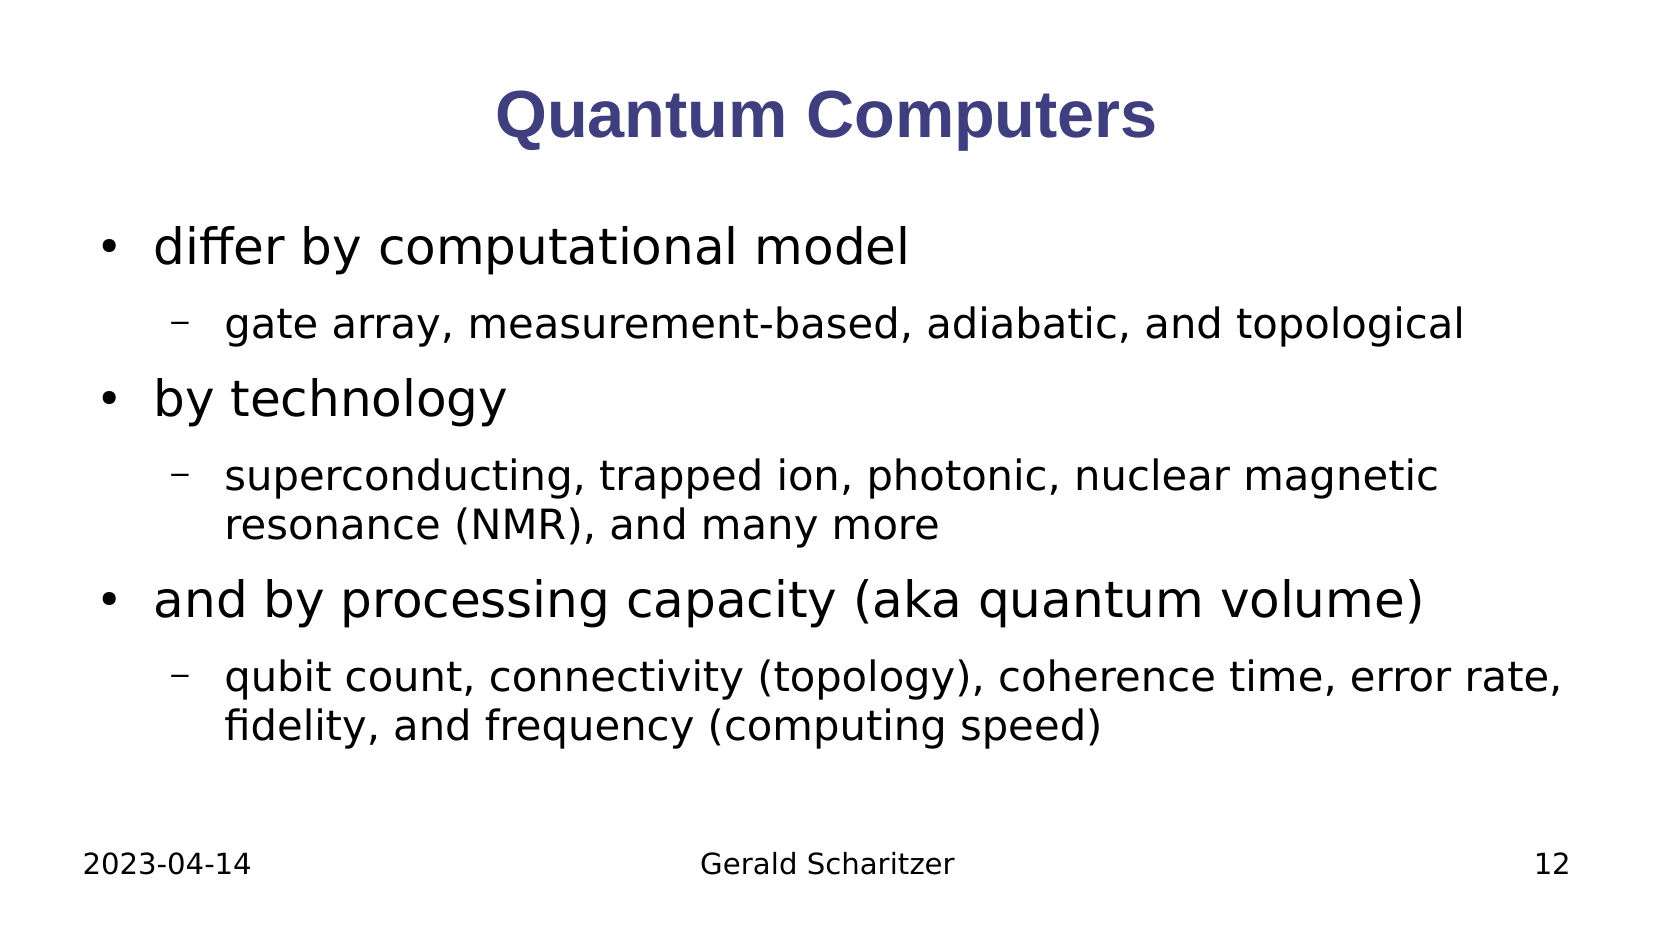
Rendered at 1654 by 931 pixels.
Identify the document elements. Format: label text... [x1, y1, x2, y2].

title Quantum Computers [82, 37, 1571, 193]
list differ by computational model gate array, measurement-based, adiabatic, and topological by technology superconducting, trapped ion, photonic, nuclear magnetic resonance (NMR), and many more and by processing capacity (aka quantum volume) qubit count, connectivity (topology), coherence time, error rate, fidelity, and frequency (computing speed) [82, 217, 1571, 758]
